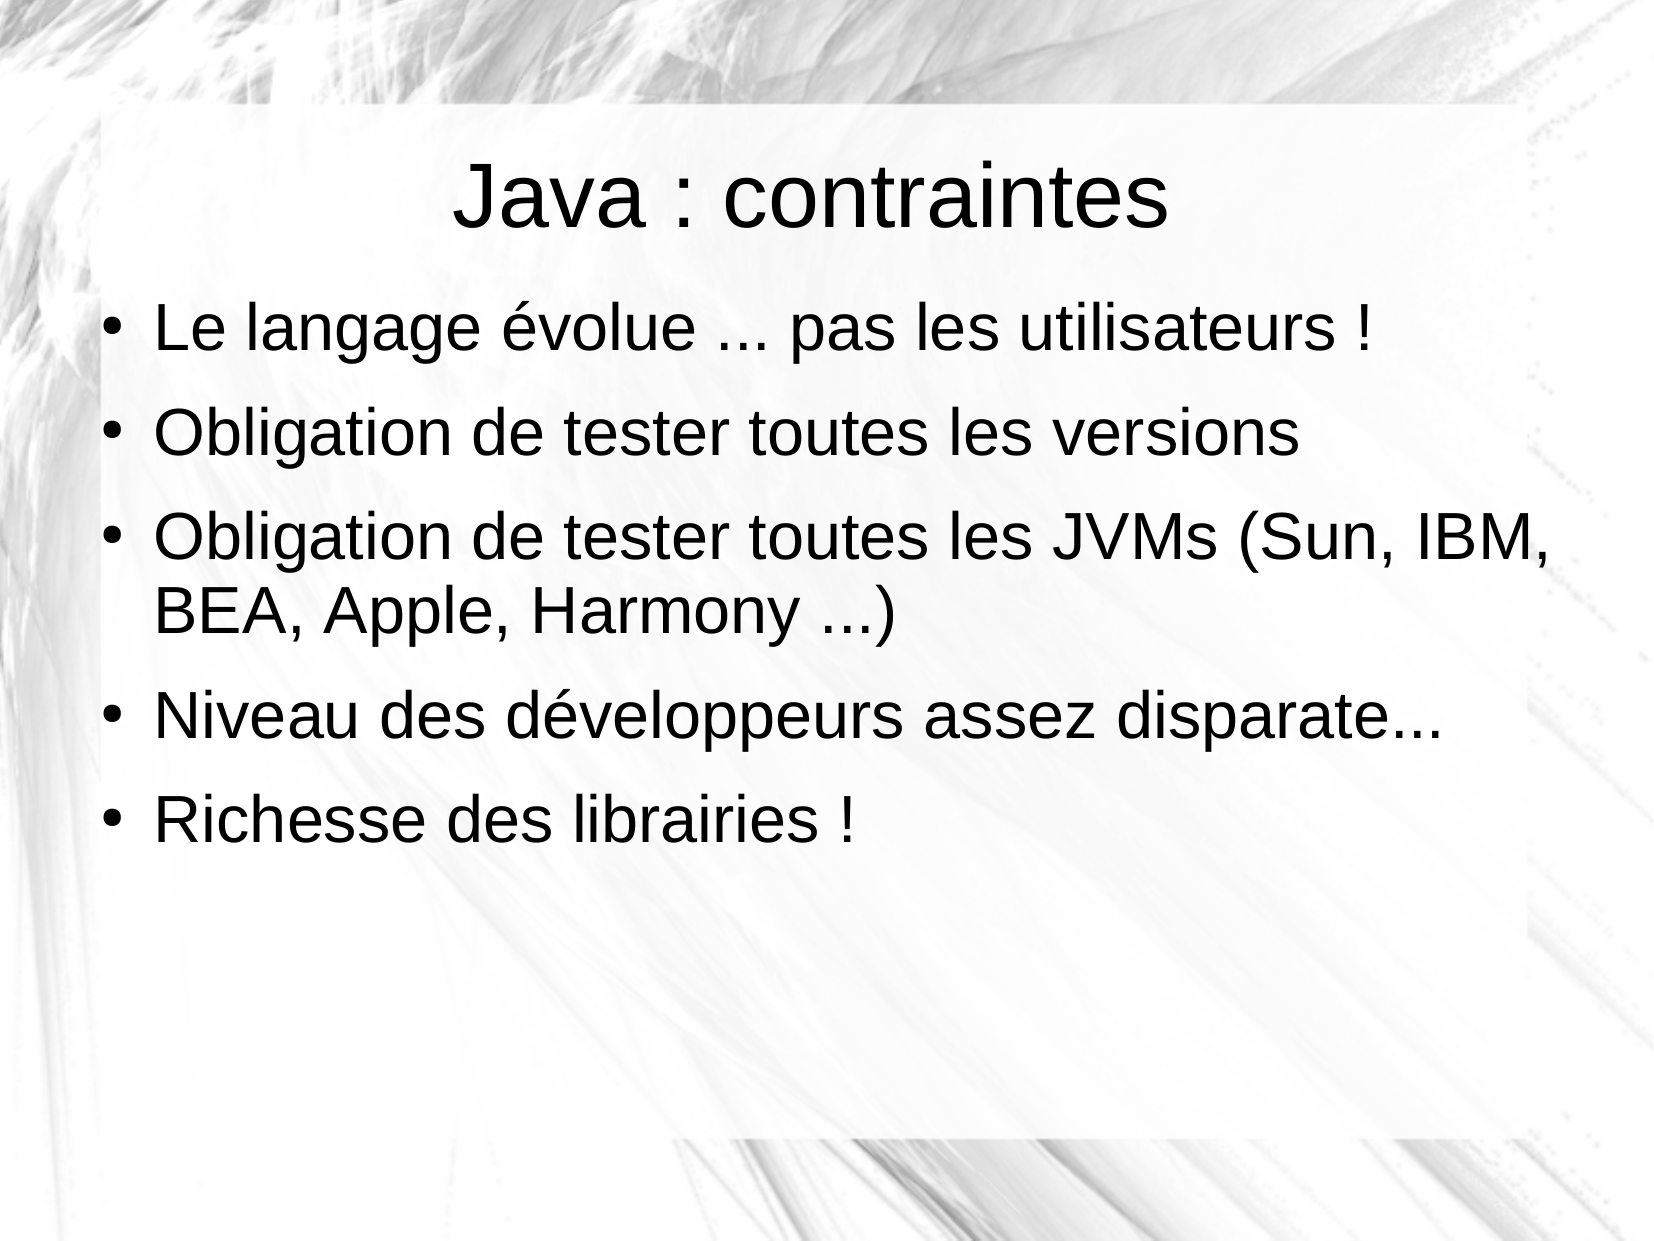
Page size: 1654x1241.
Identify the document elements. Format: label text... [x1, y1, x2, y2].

picture [0, 0, 1654, 1241]
list Le langage évolue ... pas les utilisateurs ! Obligation de tester toutes les versions Obligation de tester toutes les JVMs (Sun, IBM, BEA, Apple, Harmony ...) Niveau des développeurs assez disparate... Richesse des librairies ! [82, 290, 1571, 1109]
title Java : contraintes [118, 112, 1506, 281]
